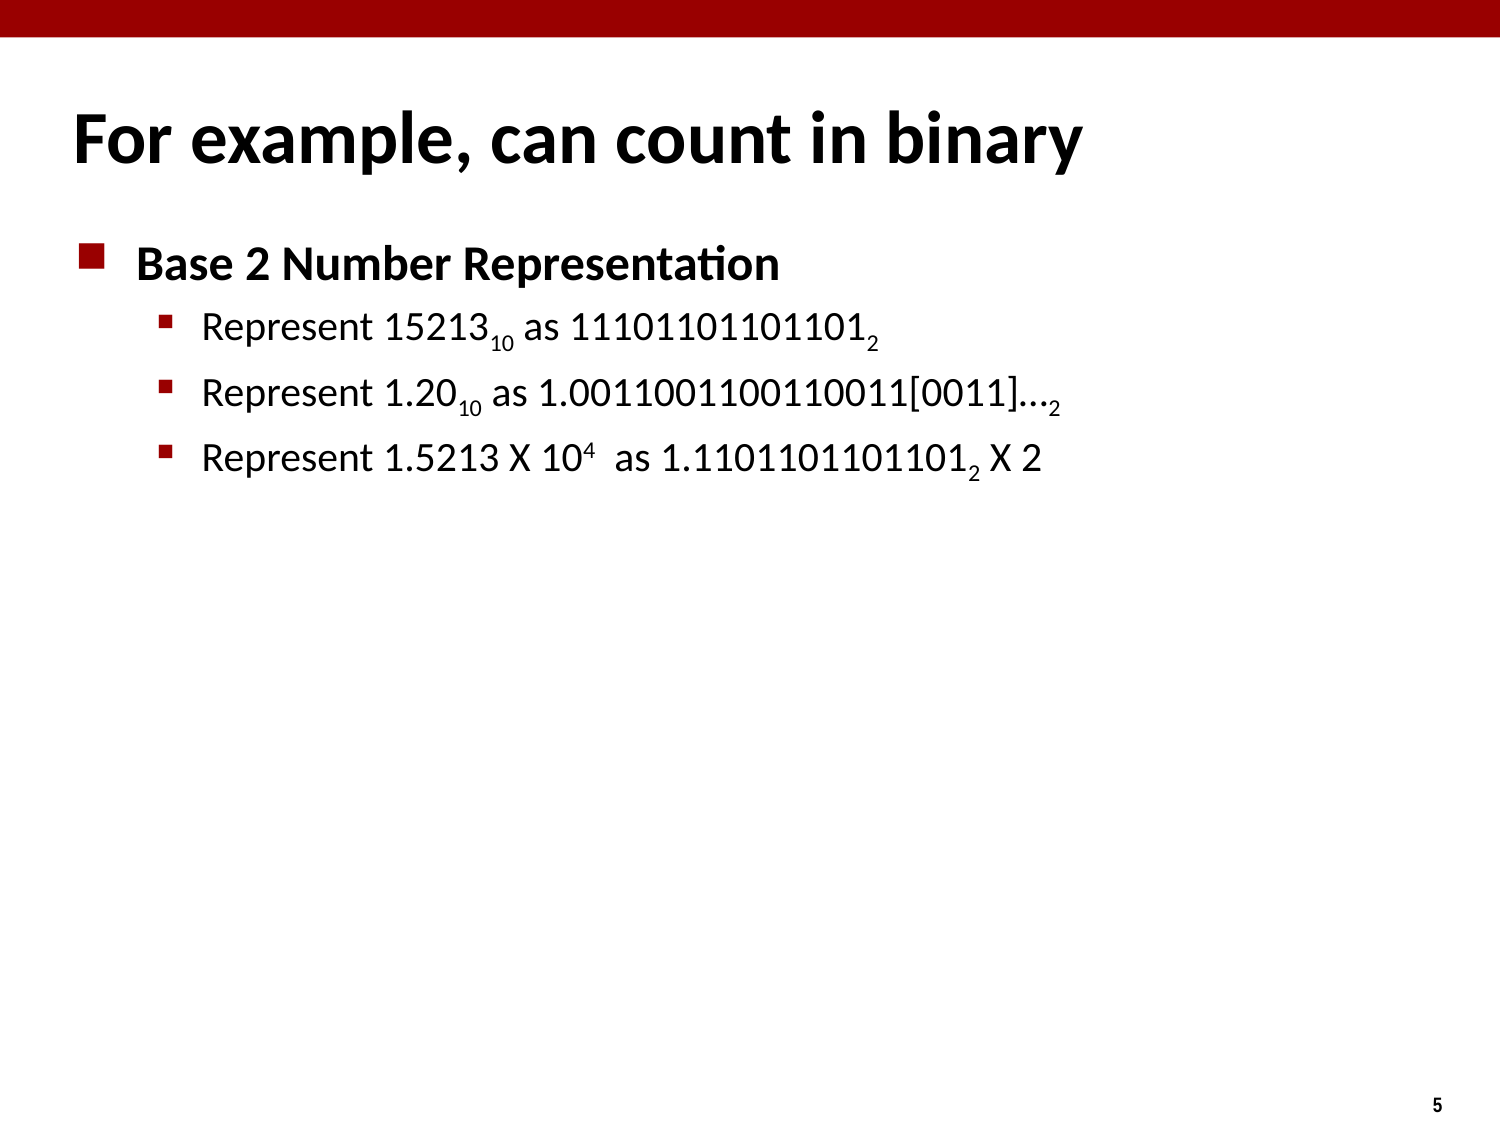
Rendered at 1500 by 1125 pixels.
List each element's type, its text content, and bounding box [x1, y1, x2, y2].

text_box Base 2 Number Representation Represent 1521310 as 111011011011012 Represent 1.2010 as 1.0011001100110011[0011]…2 Represent 1.5213 X 104 as 1.11011011011012 X 2 [65, 223, 1361, 1039]
text_box For example, can count in binary [58, 71, 1304, 197]
